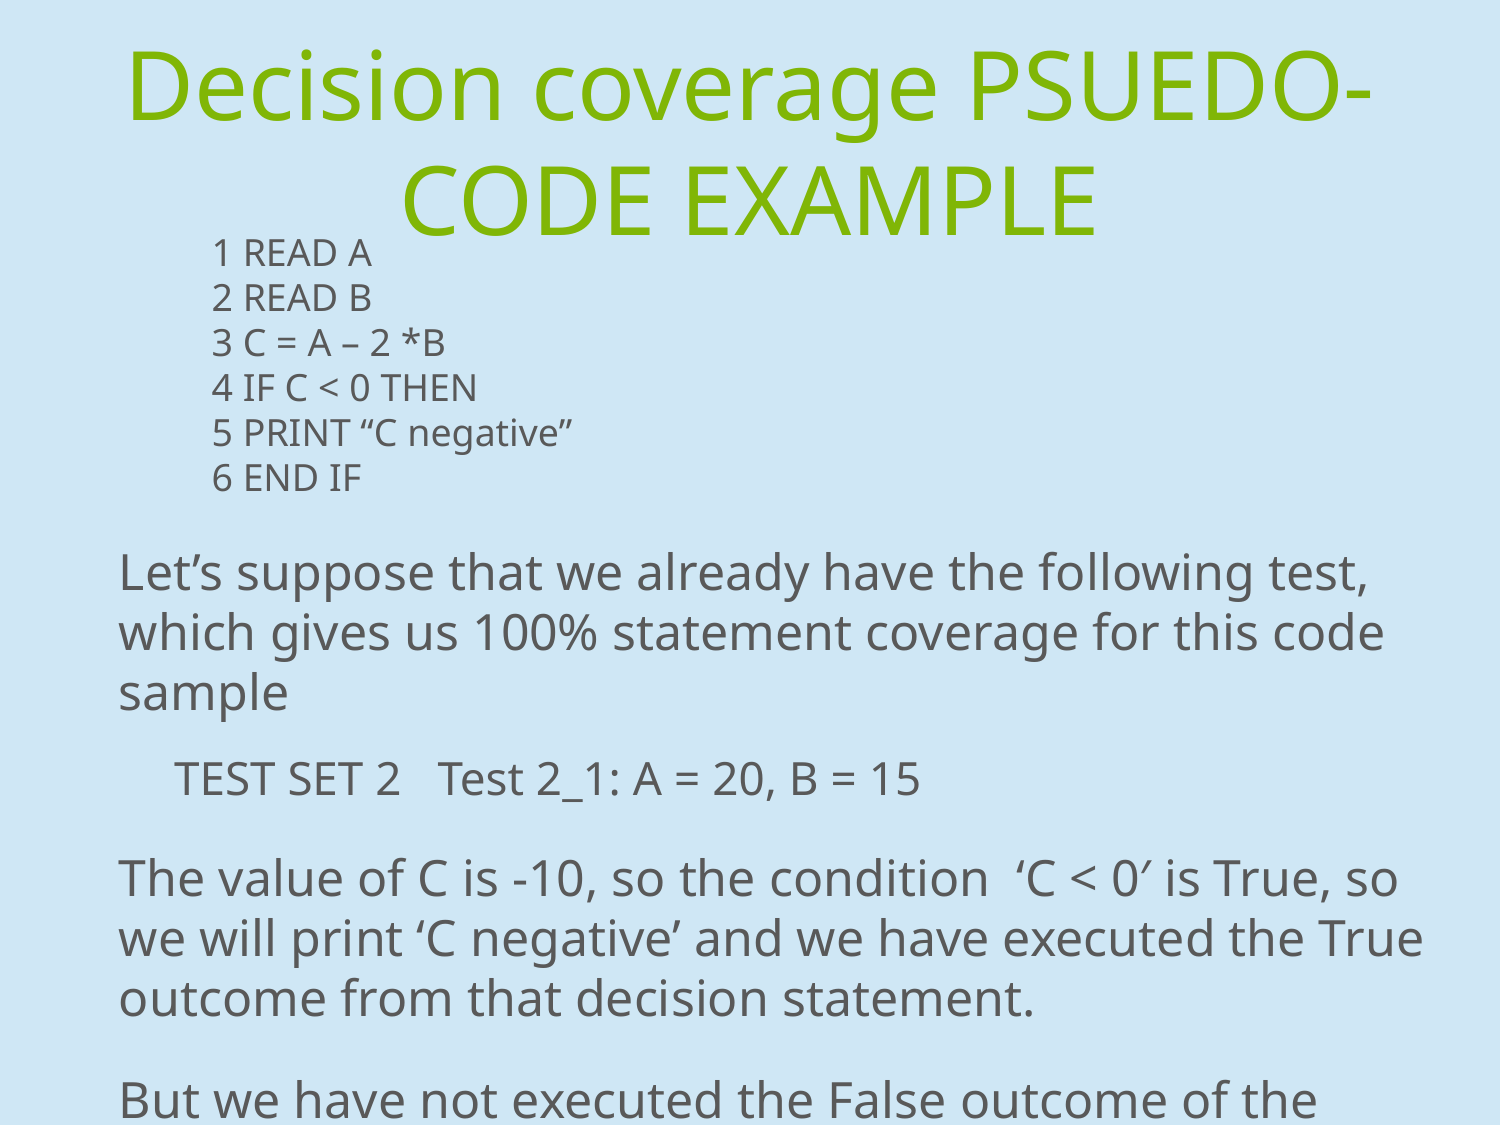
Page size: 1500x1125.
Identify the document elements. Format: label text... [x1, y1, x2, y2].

list 1 READ A 2 READ B 3 C = A – 2 *B 4 IF C < 0 THEN 5 PRINT “C negative” 6 END IF Let’s suppose that we already have the following test, which gives us 100% statement coverage for this code sample TEST SET 2 Test 2_1: A = 20, B = 15 The value of C is -10, so the condition ‘C < 0′ is True, so we will print ‘C negative’ and we have executed the True outcome from that decision statement. But we have not executed the False outcome of the decision statement. What other test would we need to exercise the False outcome and to achieve 100% decision coverage? [46, 221, 1472, 1108]
title Decision coverage PSUEDO-CODE EXAMPLE [90, 17, 1410, 221]
